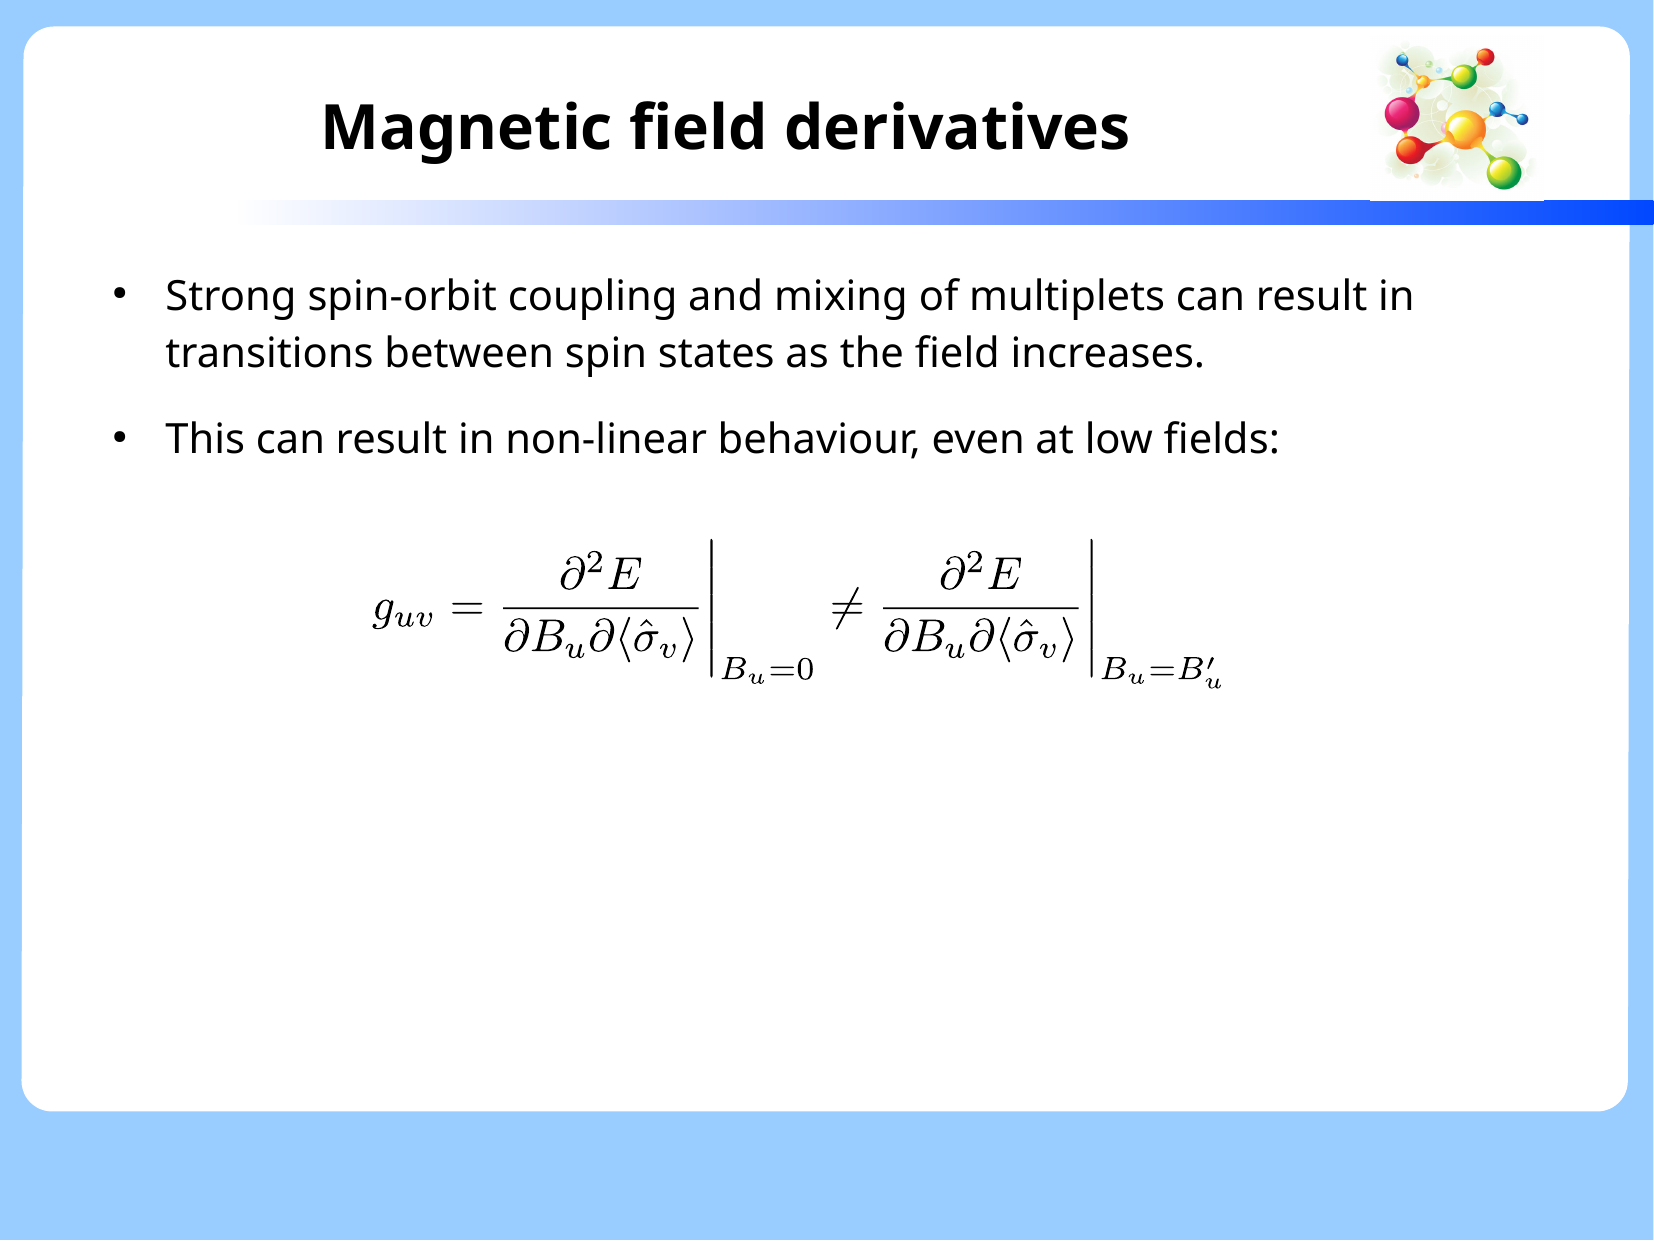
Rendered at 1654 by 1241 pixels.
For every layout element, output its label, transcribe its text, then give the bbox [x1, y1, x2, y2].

list Strong spin-orbit coupling and mixing of multiplets can result in transitions between spin states as the field increases. This can result in non-linear behaviour, even at low fields: [94, 265, 1569, 1083]
text_box [371, 538, 1223, 689]
picture [1370, 35, 1544, 201]
title Magnetic field derivatives [82, 49, 1370, 201]
